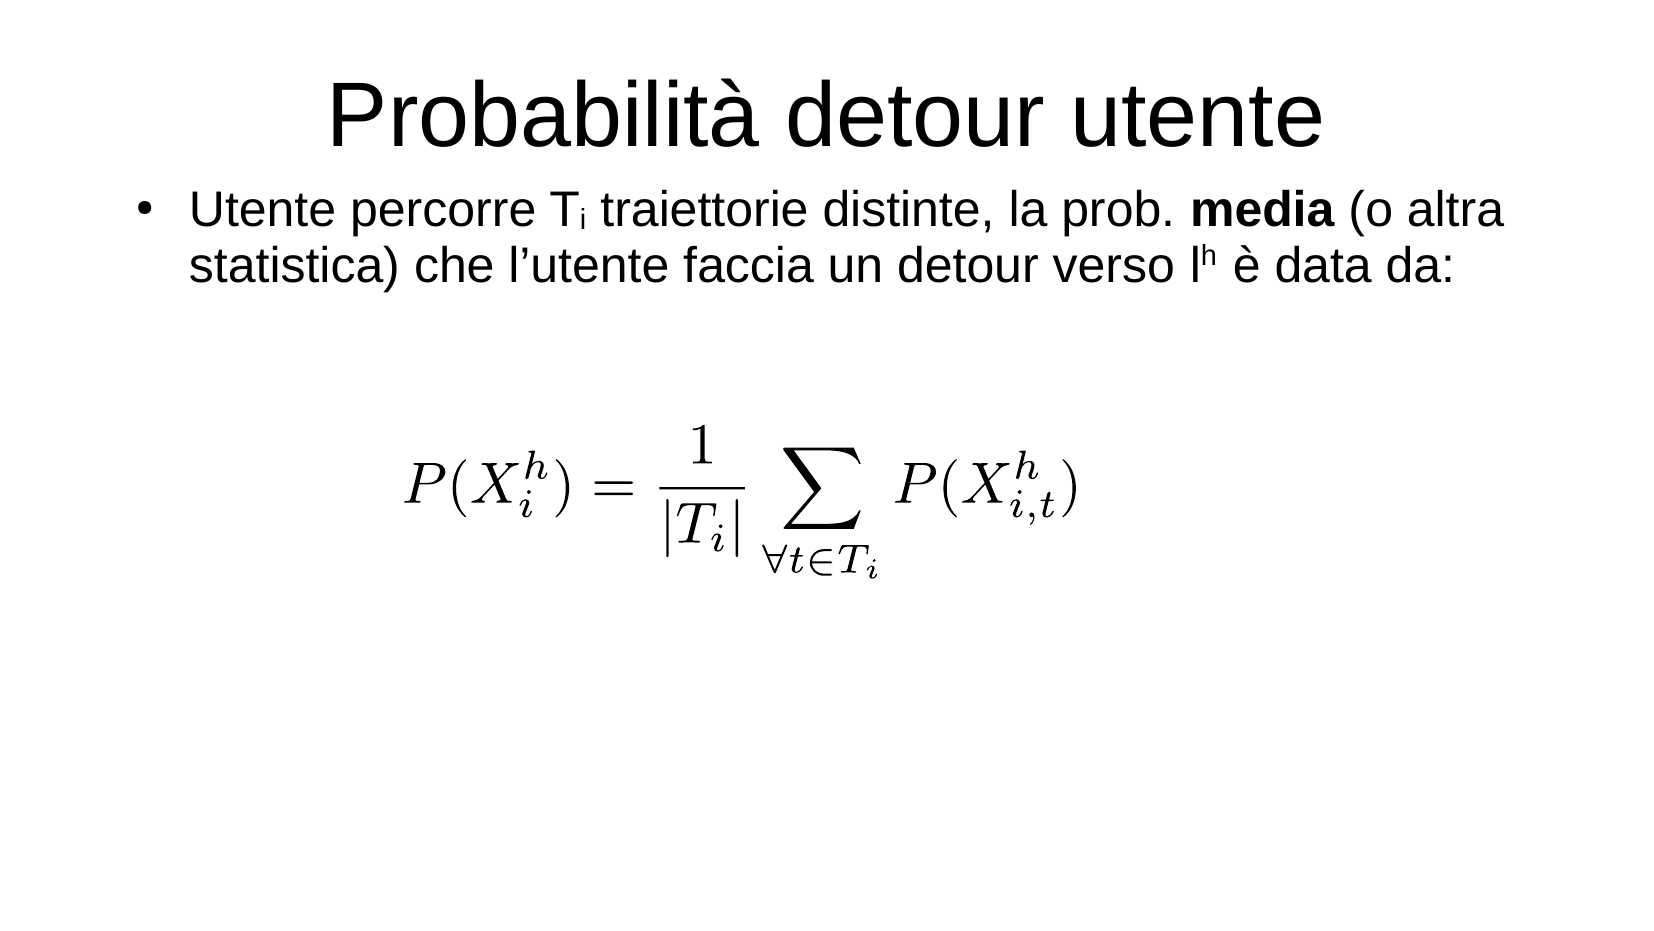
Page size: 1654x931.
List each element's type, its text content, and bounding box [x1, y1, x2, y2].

title Probabilità detour utente [82, 37, 1571, 193]
list Utente percorre Ti traiettorie distinte, la prob. media (o altra statistica) che l’utente faccia un detour verso lh è data da: [118, 193, 1512, 532]
picture [401, 424, 1076, 579]
